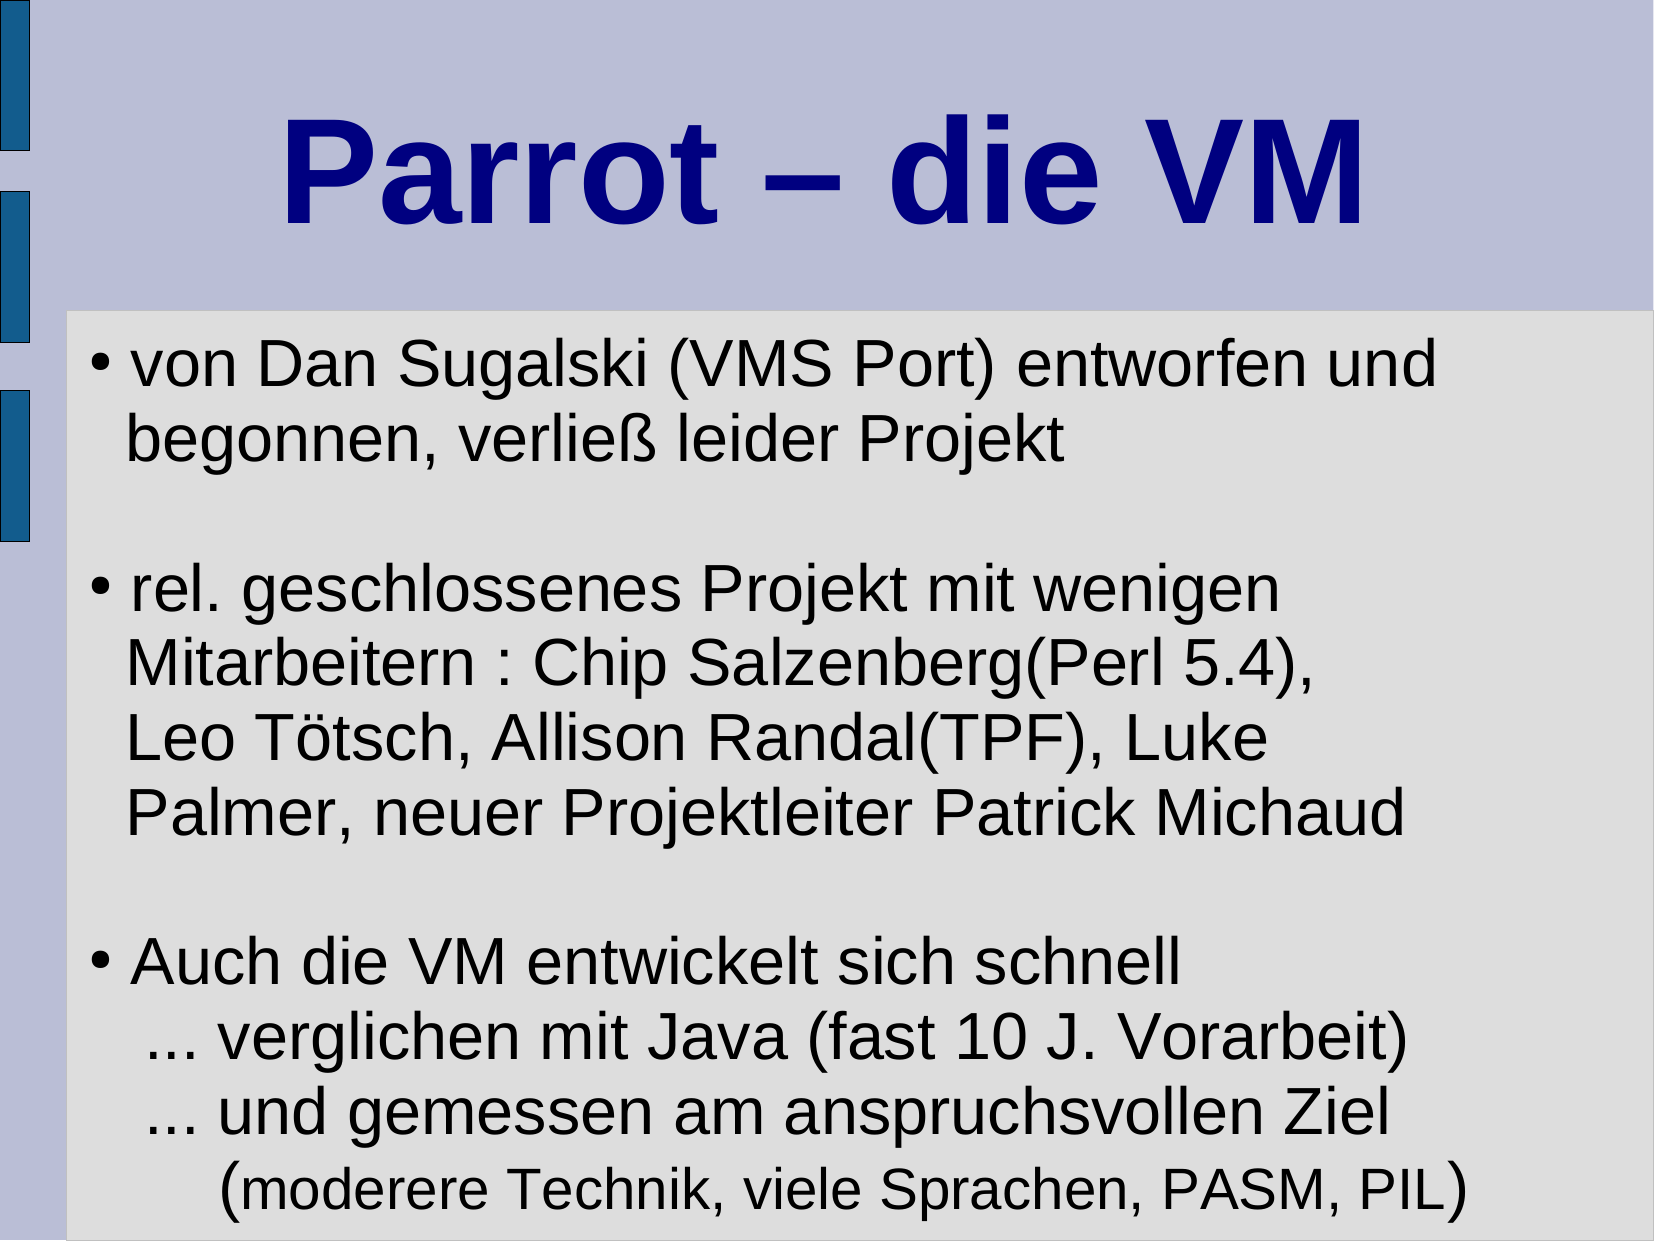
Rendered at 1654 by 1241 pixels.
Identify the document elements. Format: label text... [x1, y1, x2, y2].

title Parrot – die VM [118, 68, 1531, 276]
list von Dan Sugalski (VMS Port) entworfen und begonnen, verließ leider Projekt rel. geschlossenes Projekt mit wenigen Mitarbeitern : Chip Salzenberg(Perl 5.4), Leo Tötsch, Allison Randal(TPF), Luke Palmer, neuer Projektleiter Patrick Michaud Auch die VM entwickelt sich schnell ... verglichen mit Java (fast 10 J. Vorarbeit) ... und gemessen am anspruchsvollen Ziel (moderere Technik, viele Sprachen, PASM, PIL) [88, 326, 1501, 1224]
